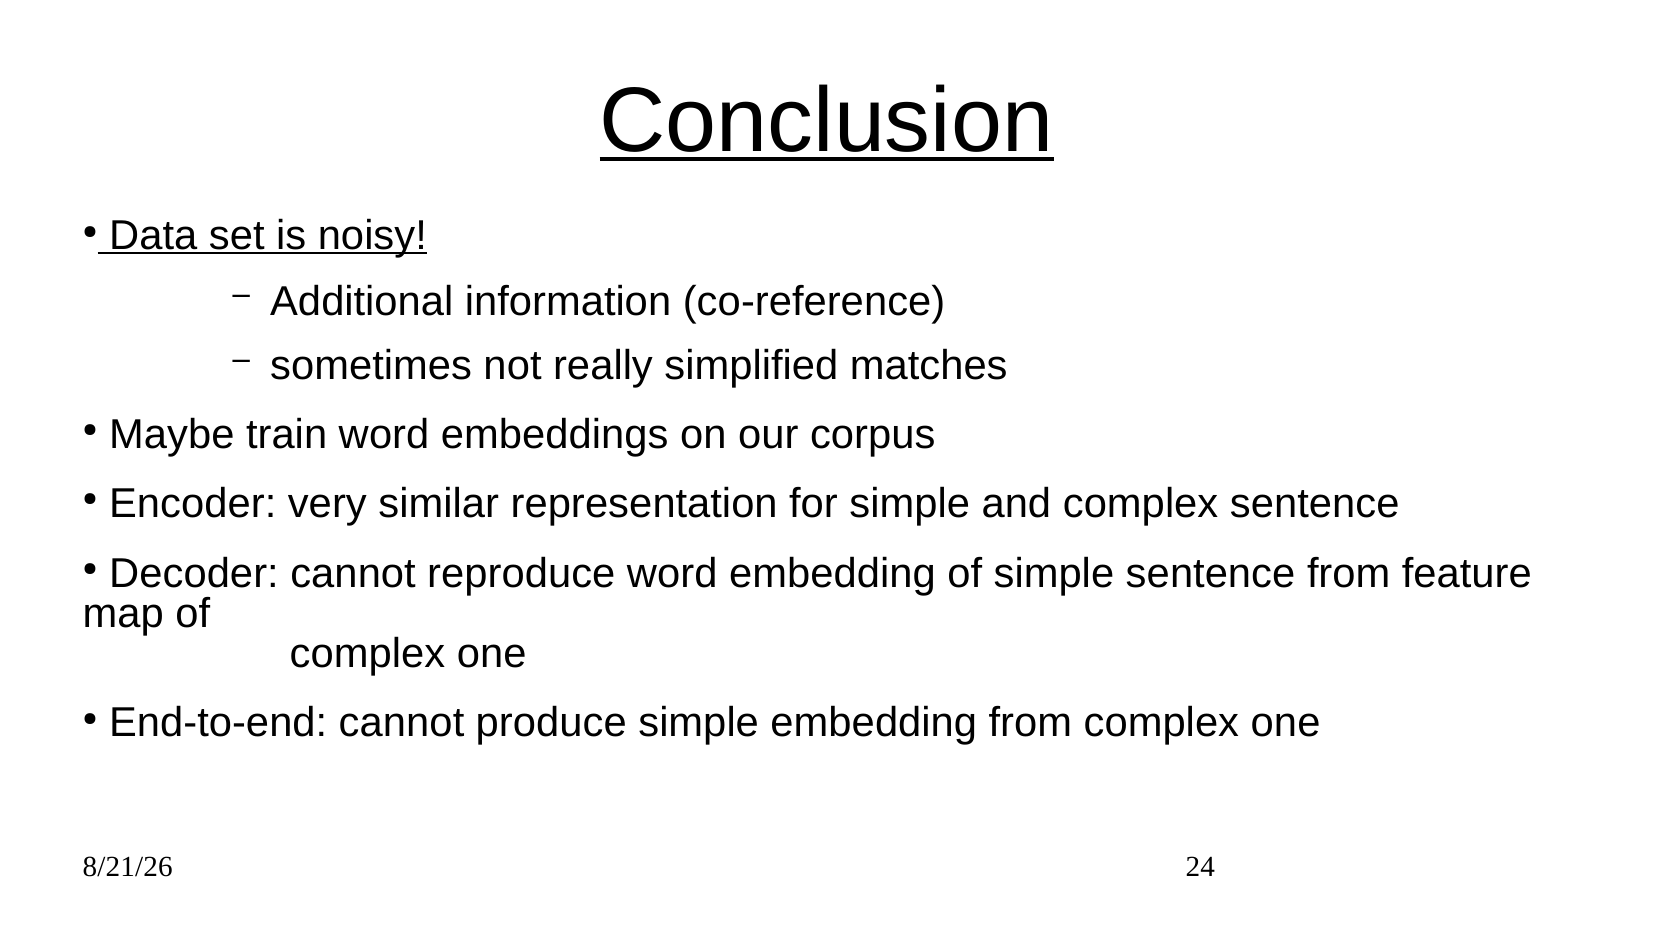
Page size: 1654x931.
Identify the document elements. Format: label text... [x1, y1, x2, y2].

text_box [1185, 847, 1571, 912]
list Data set is noisy! Additional information (co-reference) sometimes not really simplified matches Maybe train word embeddings on our corpus Encoder: very similar representation for simple and complex sentence Decoder: cannot reproduce word embedding of simple sentence from feature map of complex one End-to-end: cannot produce simple embedding from complex one [82, 217, 1571, 758]
text_box [82, 847, 468, 912]
title Conclusion [82, 59, 1571, 171]
